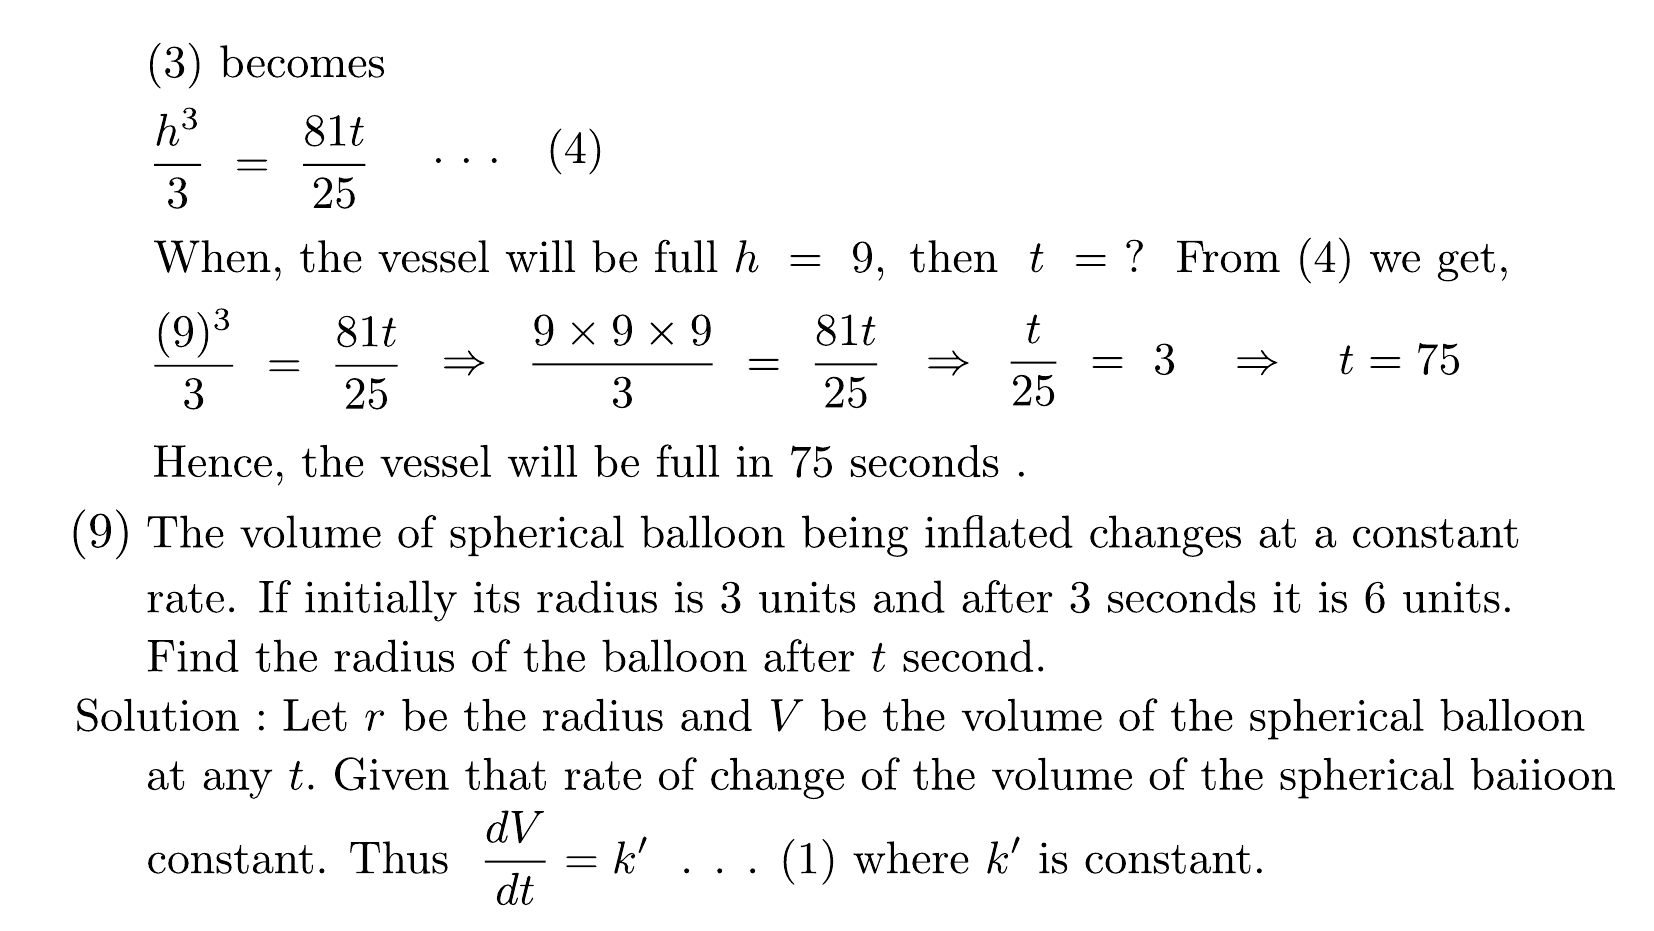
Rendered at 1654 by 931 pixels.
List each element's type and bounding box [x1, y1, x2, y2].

text_box [147, 639, 1044, 672]
text_box [927, 350, 969, 376]
text_box [154, 444, 1024, 486]
text_box [1010, 314, 1460, 407]
text_box [283, 698, 1585, 740]
text_box [148, 810, 1262, 906]
text_box [71, 509, 128, 560]
text_box [532, 314, 878, 409]
text_box [147, 42, 385, 89]
text_box [147, 579, 1510, 622]
text_box [154, 308, 398, 410]
subtitle [47, 35, 1607, 910]
text_box [154, 107, 366, 209]
text_box [434, 128, 601, 175]
text_box [77, 698, 264, 732]
text_box [147, 515, 1519, 557]
text_box [443, 350, 485, 376]
text_box [147, 757, 1615, 800]
text_box [154, 237, 1507, 284]
